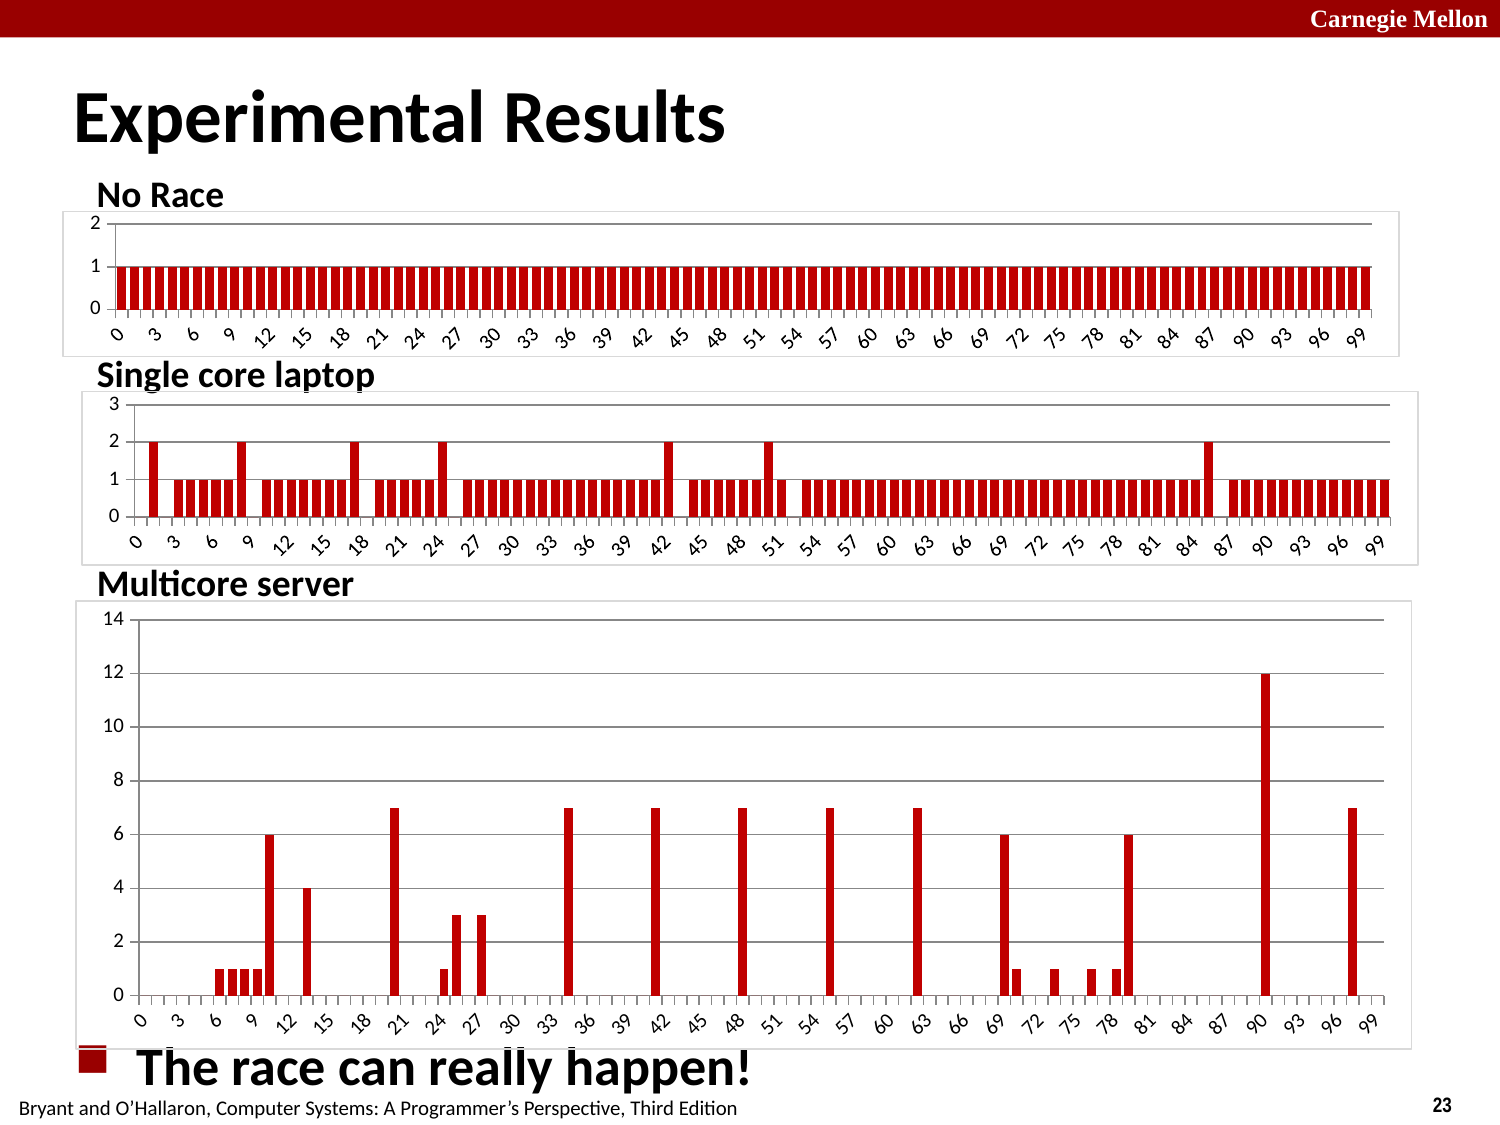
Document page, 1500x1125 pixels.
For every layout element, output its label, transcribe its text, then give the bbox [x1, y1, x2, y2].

list The race can really happen! [65, 1023, 1361, 1113]
title Experimental Results [58, 50, 1304, 175]
text_box Multicore server [82, 566, 370, 600]
chart [81, 390, 1419, 566]
chart [62, 210, 1400, 358]
text_box Single core laptop [82, 342, 391, 390]
chart [75, 600, 1413, 1050]
text_box No Race [81, 162, 240, 210]
